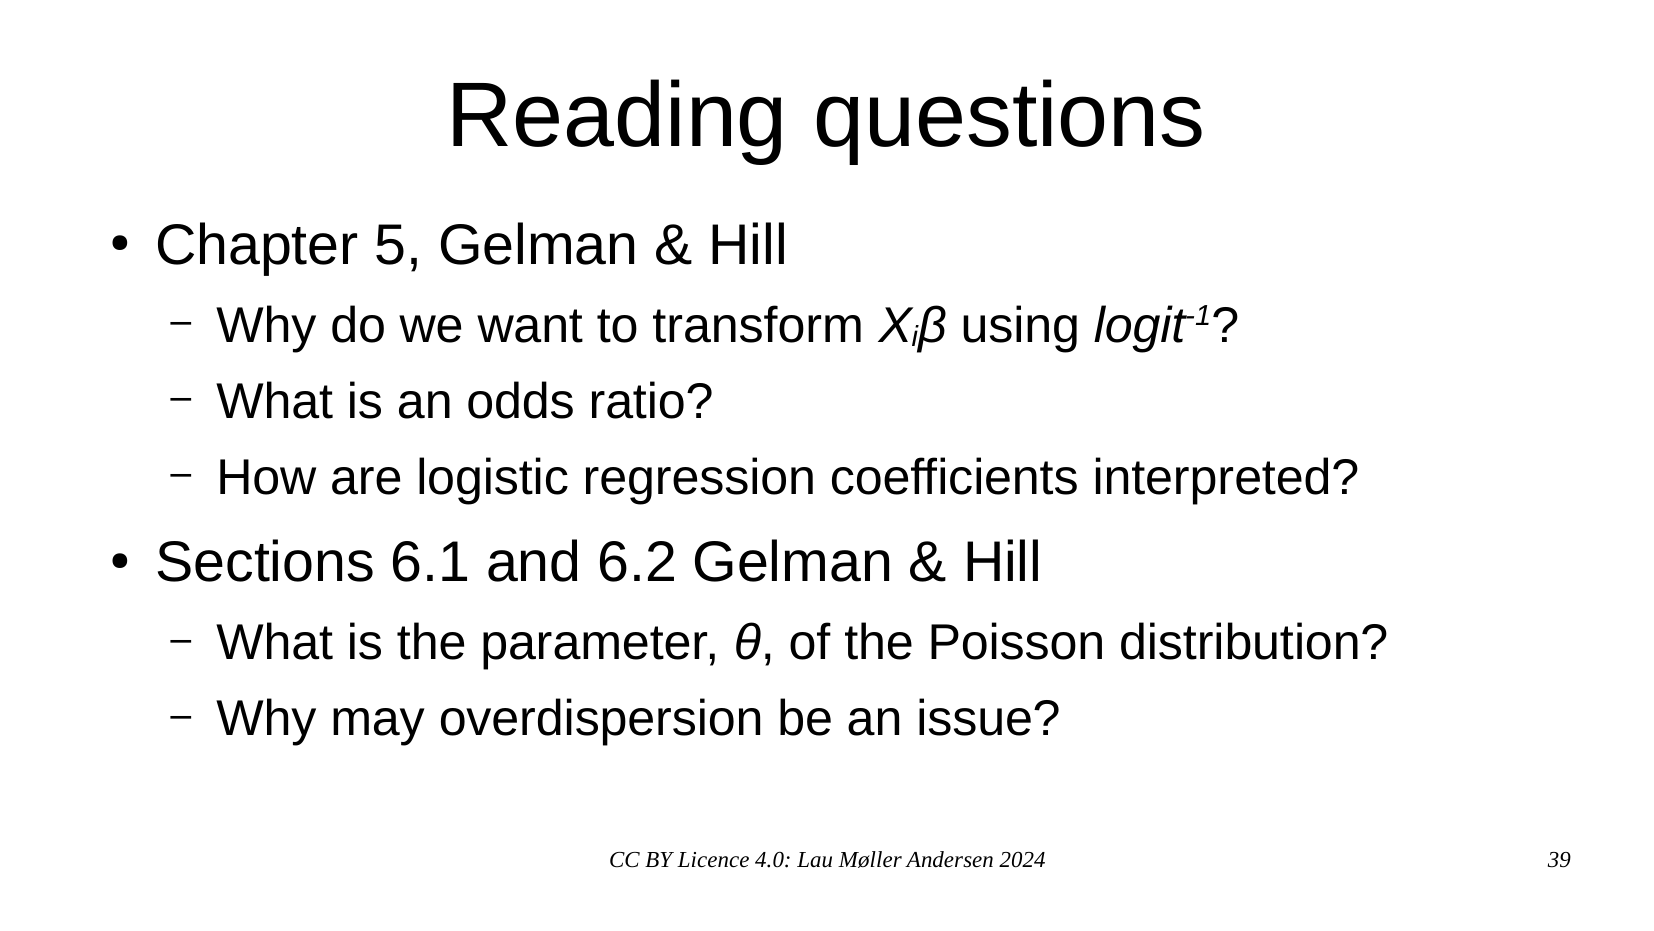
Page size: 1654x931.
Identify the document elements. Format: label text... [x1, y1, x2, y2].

title Reading questions [82, 37, 1571, 193]
list Chapter 5, Gelman & Hill Why do we want to transform Xiβ using logit-1? What is an odds ratio? How are logistic regression coefficients interpreted? Sections 6.1 and 6.2 Gelman & Hill What is the parameter, θ, of the Poisson distribution? Why may overdispersion be an issue? [94, 212, 1583, 753]
